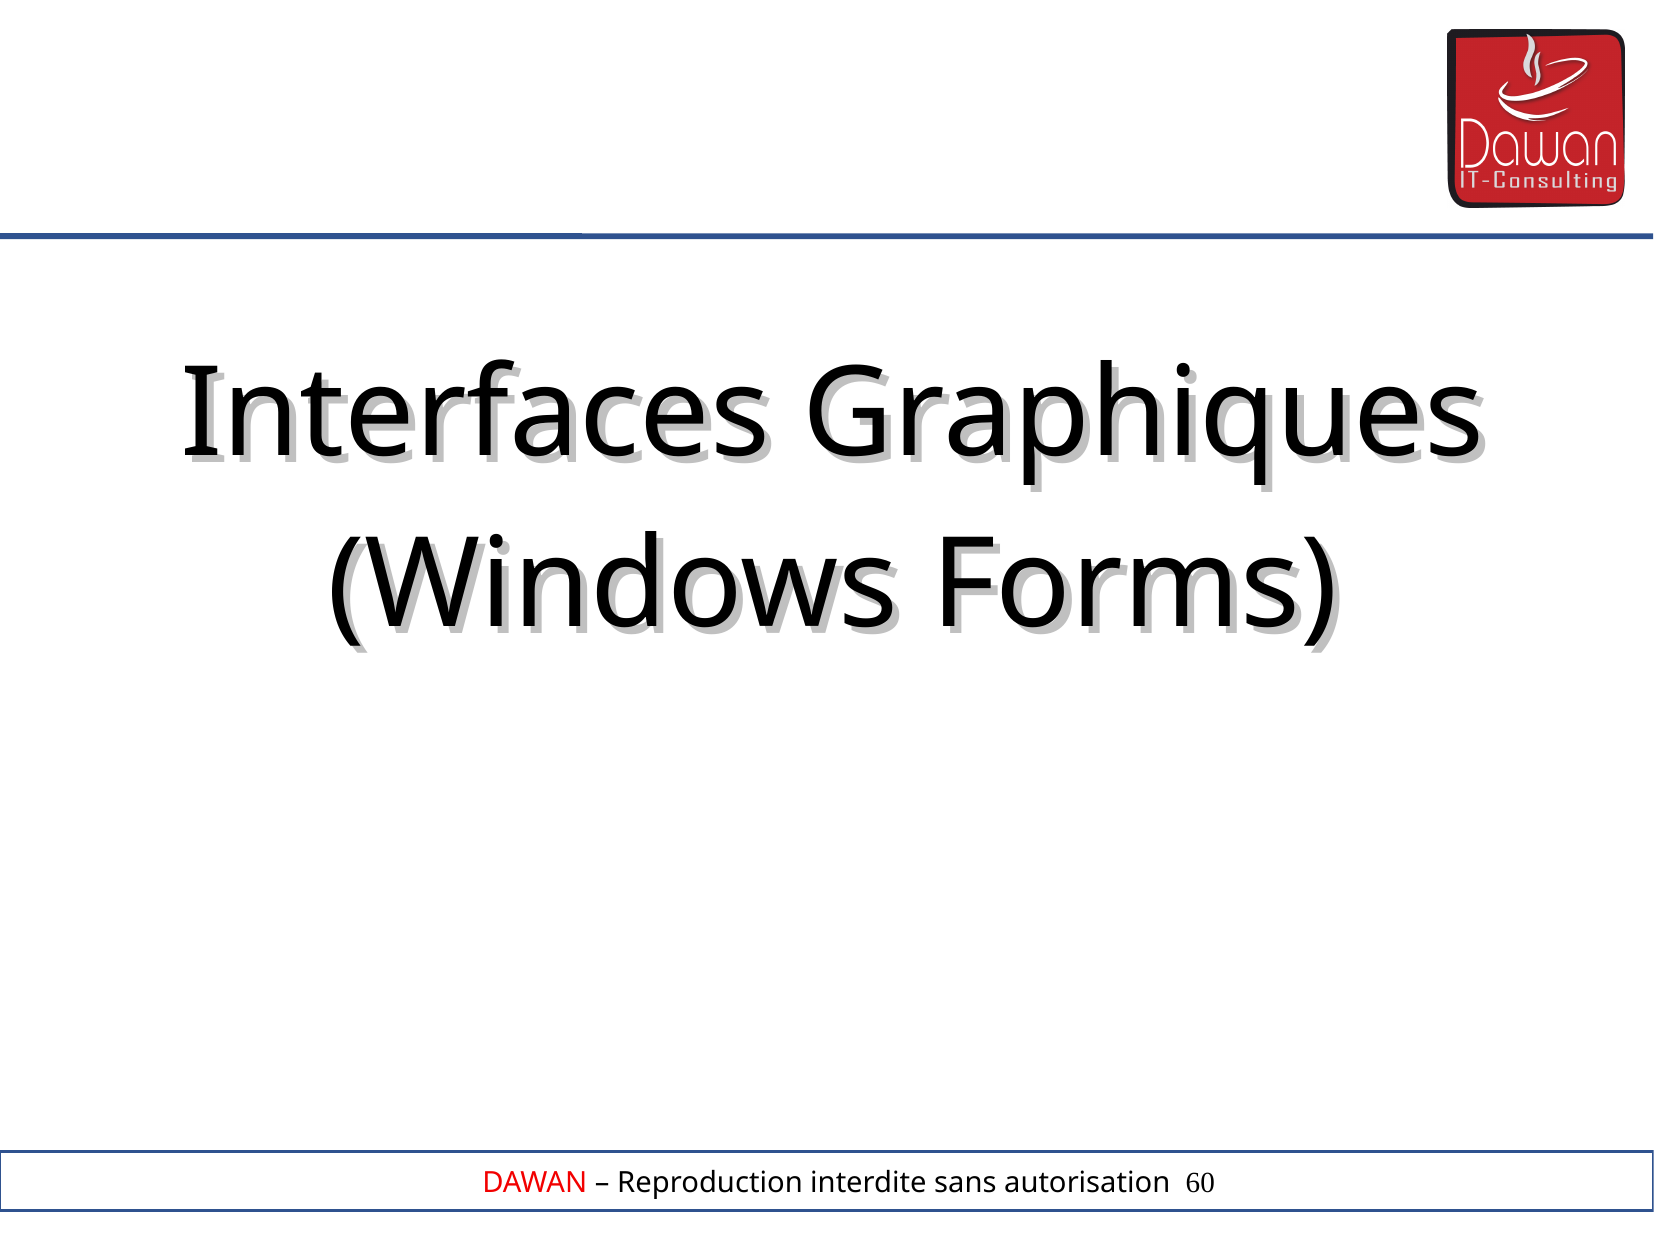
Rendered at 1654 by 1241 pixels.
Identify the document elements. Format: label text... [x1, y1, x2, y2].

text_box Interfaces Graphiques (Windows Forms) [94, 314, 1571, 769]
text_box [1185, 1163, 1565, 1228]
